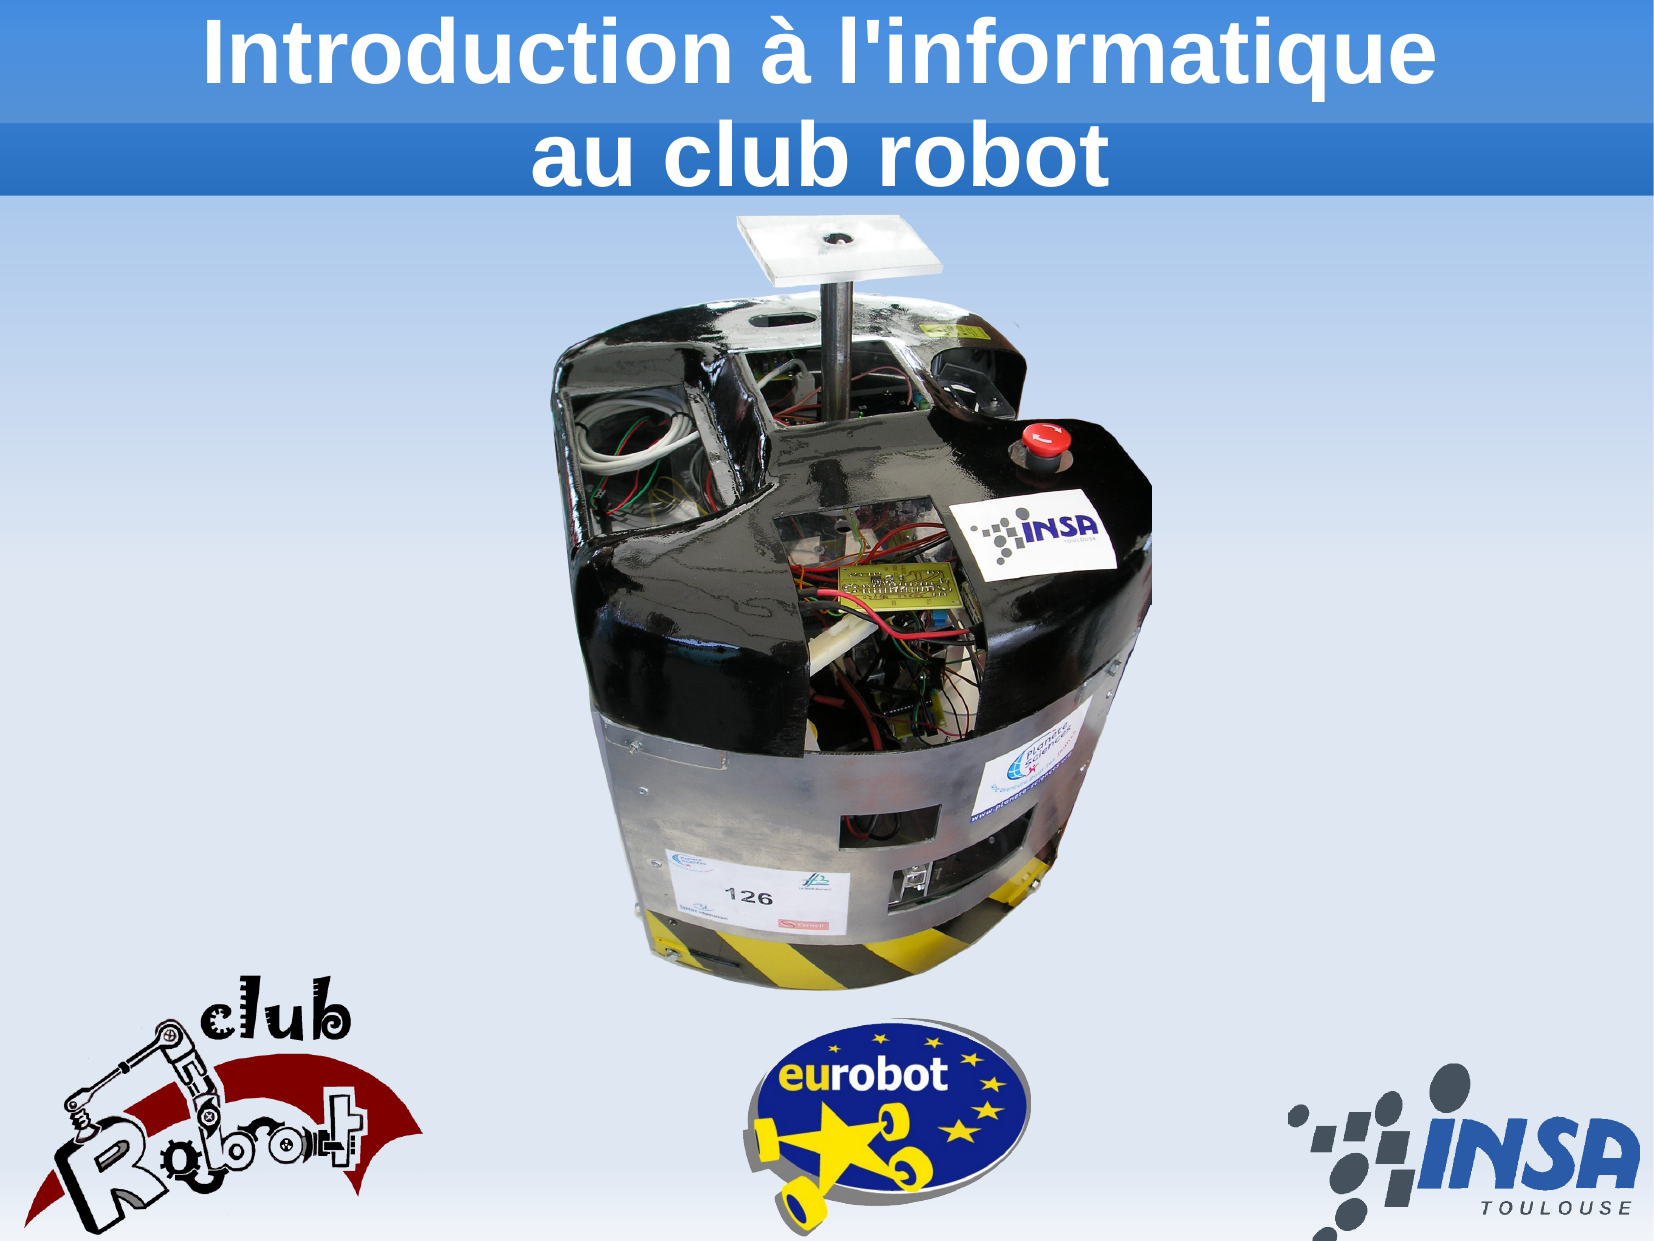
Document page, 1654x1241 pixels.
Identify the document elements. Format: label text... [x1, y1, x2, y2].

title Introduction à l'informatique au club robot [76, 1, 1565, 207]
picture [0, 0, 1654, 1241]
